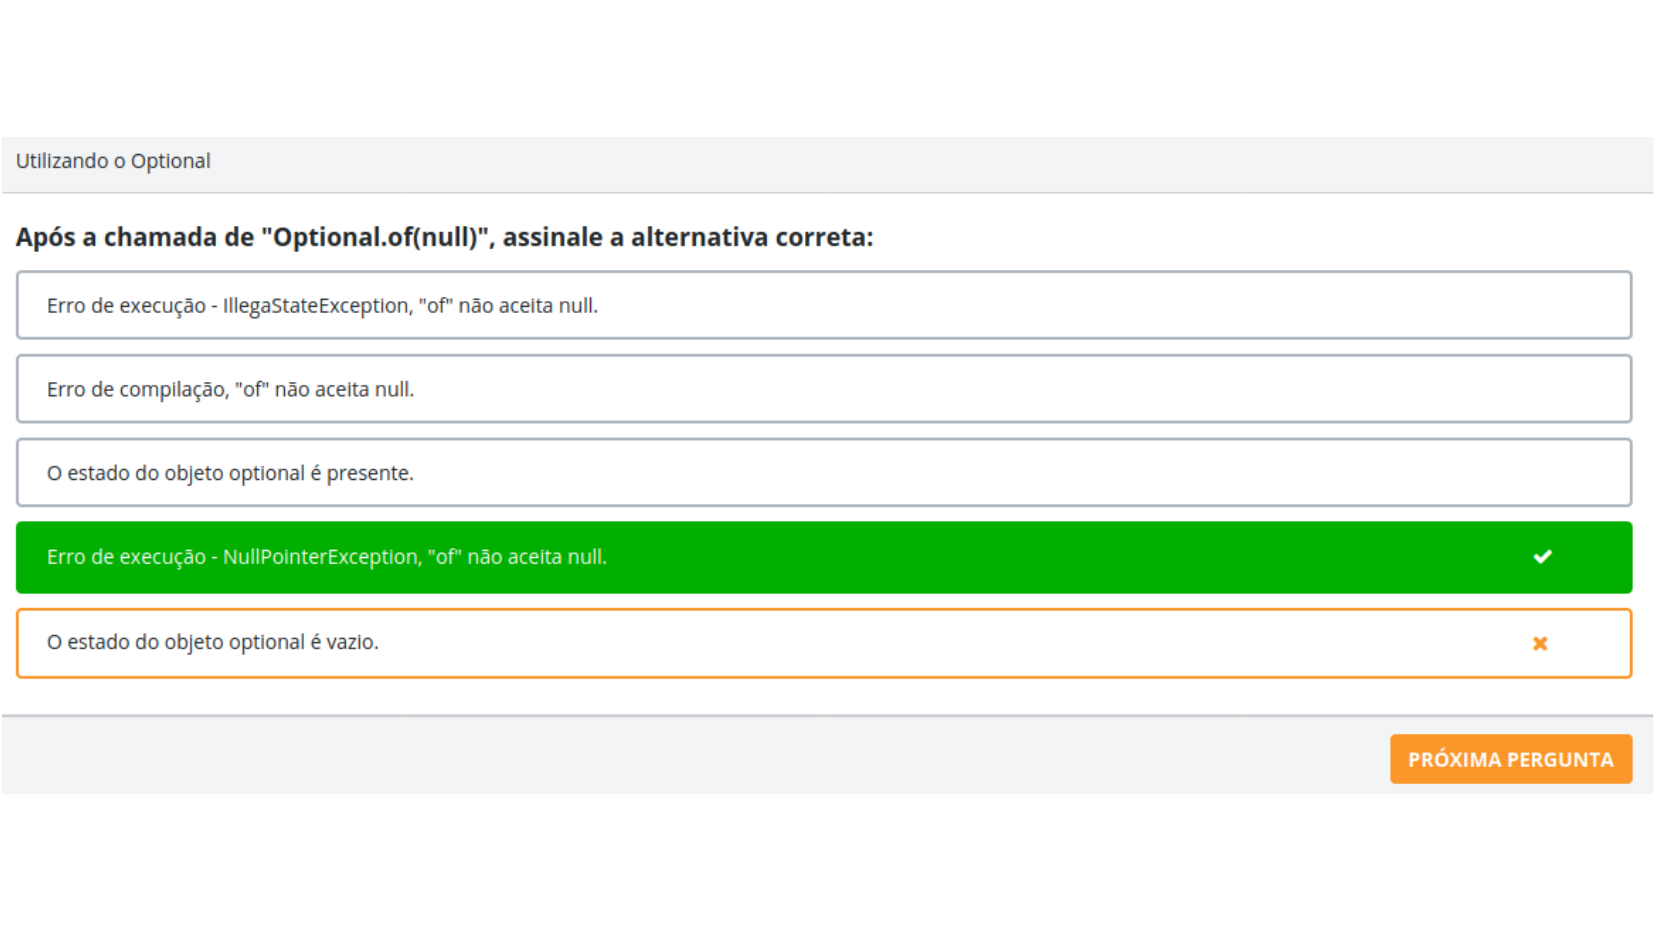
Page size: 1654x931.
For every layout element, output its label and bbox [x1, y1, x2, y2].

picture [2, 137, 1654, 794]
